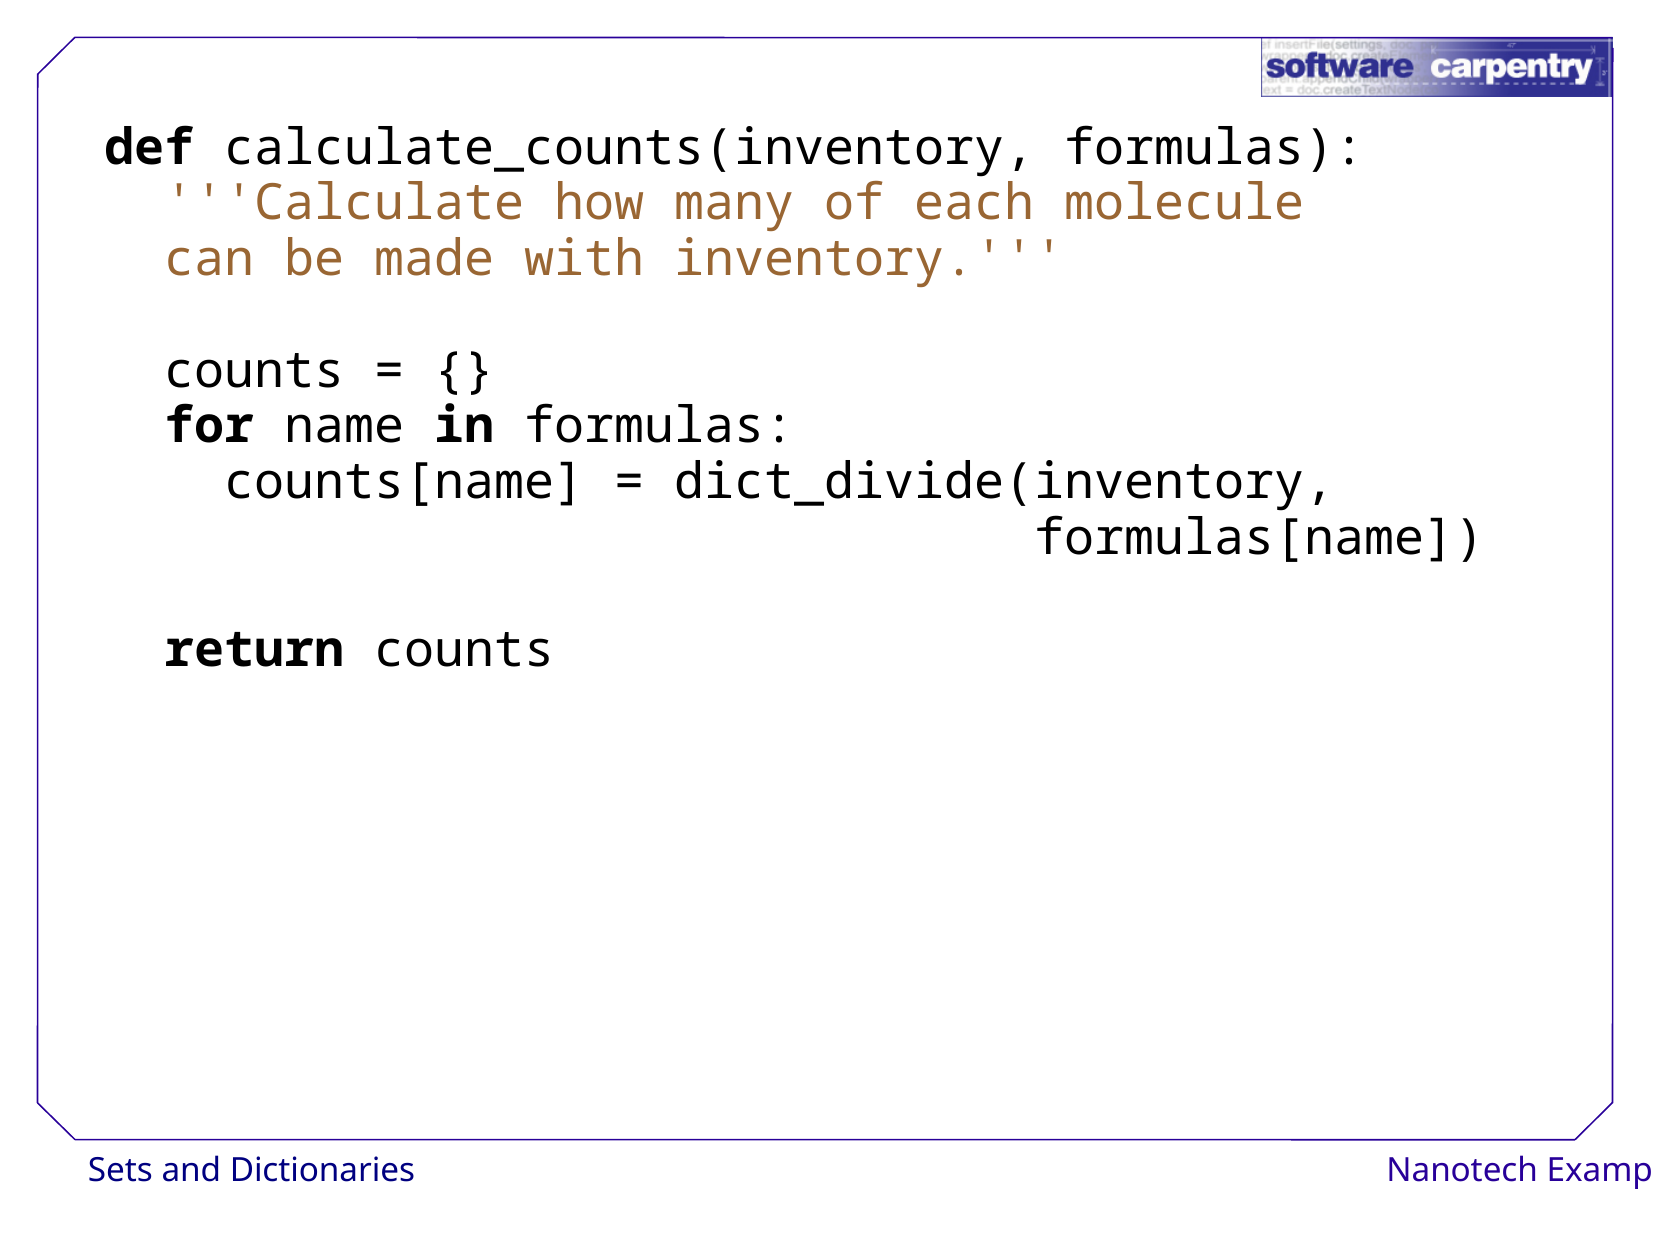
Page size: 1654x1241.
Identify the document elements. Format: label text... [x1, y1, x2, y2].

picture [1261, 39, 1613, 97]
text_box def calculate_counts(inventory, formulas): '''Calculate how many of each molecule can be made with inventory.''' counts = {} for name in formulas: counts[name] = dict_divide(inventory, formulas[name]) return counts [89, 112, 1177, 1093]
